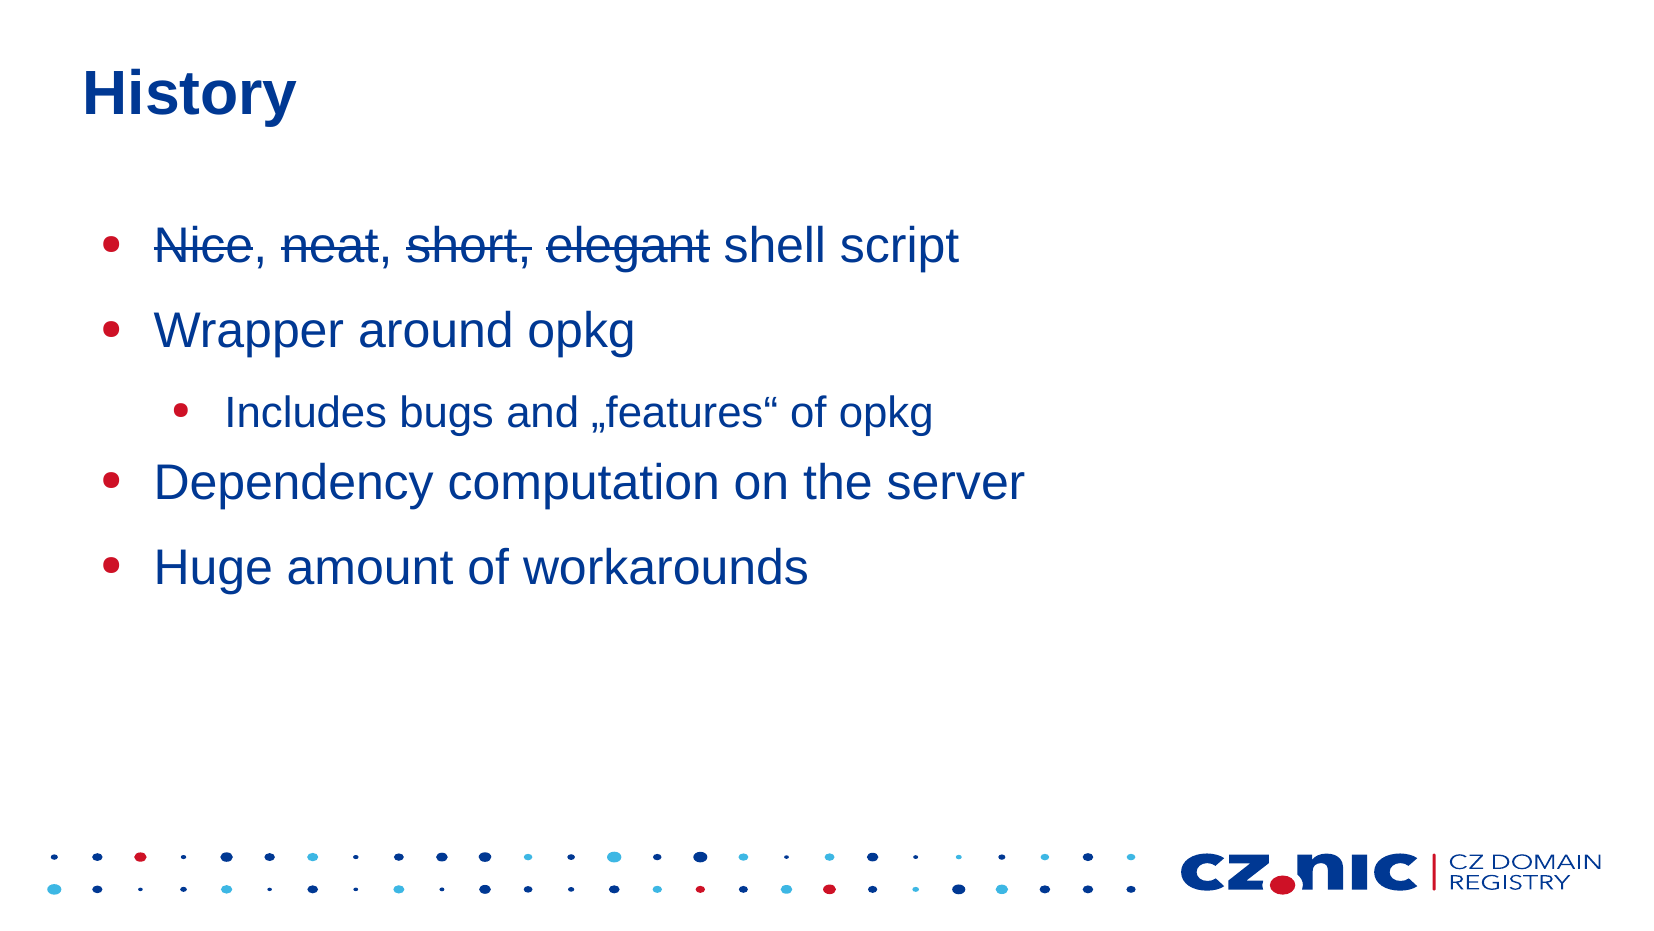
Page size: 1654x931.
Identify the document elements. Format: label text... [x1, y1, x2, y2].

title History [82, 53, 1571, 133]
list Nice, neat, short, elegant shell script Wrapper around opkg Includes bugs and „features“ of opkg Dependency computation on the server Huge amount of workarounds [82, 217, 1571, 758]
